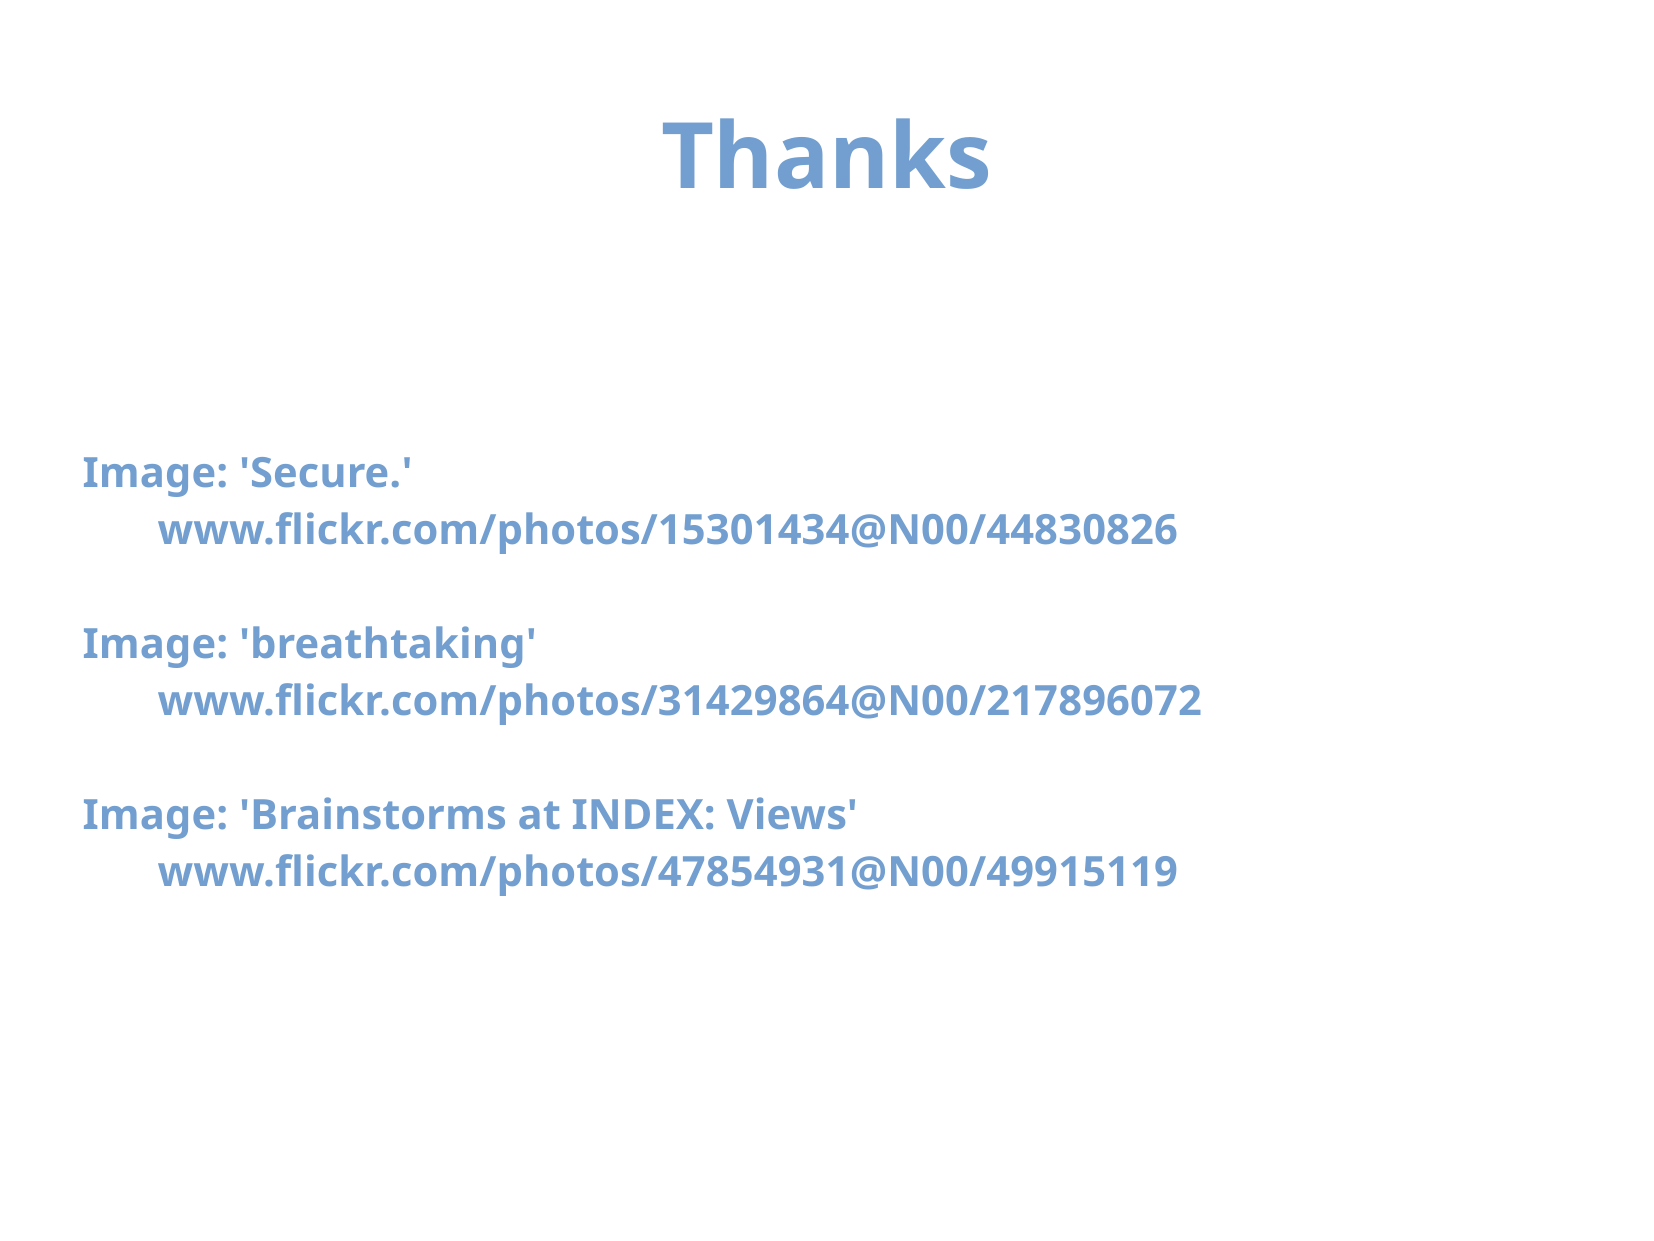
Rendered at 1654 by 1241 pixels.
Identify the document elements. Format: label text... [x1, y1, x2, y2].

subtitle Image: 'Secure.' www.flickr.com/photos/15301434@N00/44830826 Image: 'breathtaking' www.flickr.com/photos/31429864@N00/217896072 Image: 'Brainstorms at INDEX: Views' www.flickr.com/photos/47854931@N00/49915119 [82, 290, 1571, 1109]
title Thanks [82, 49, 1571, 257]
